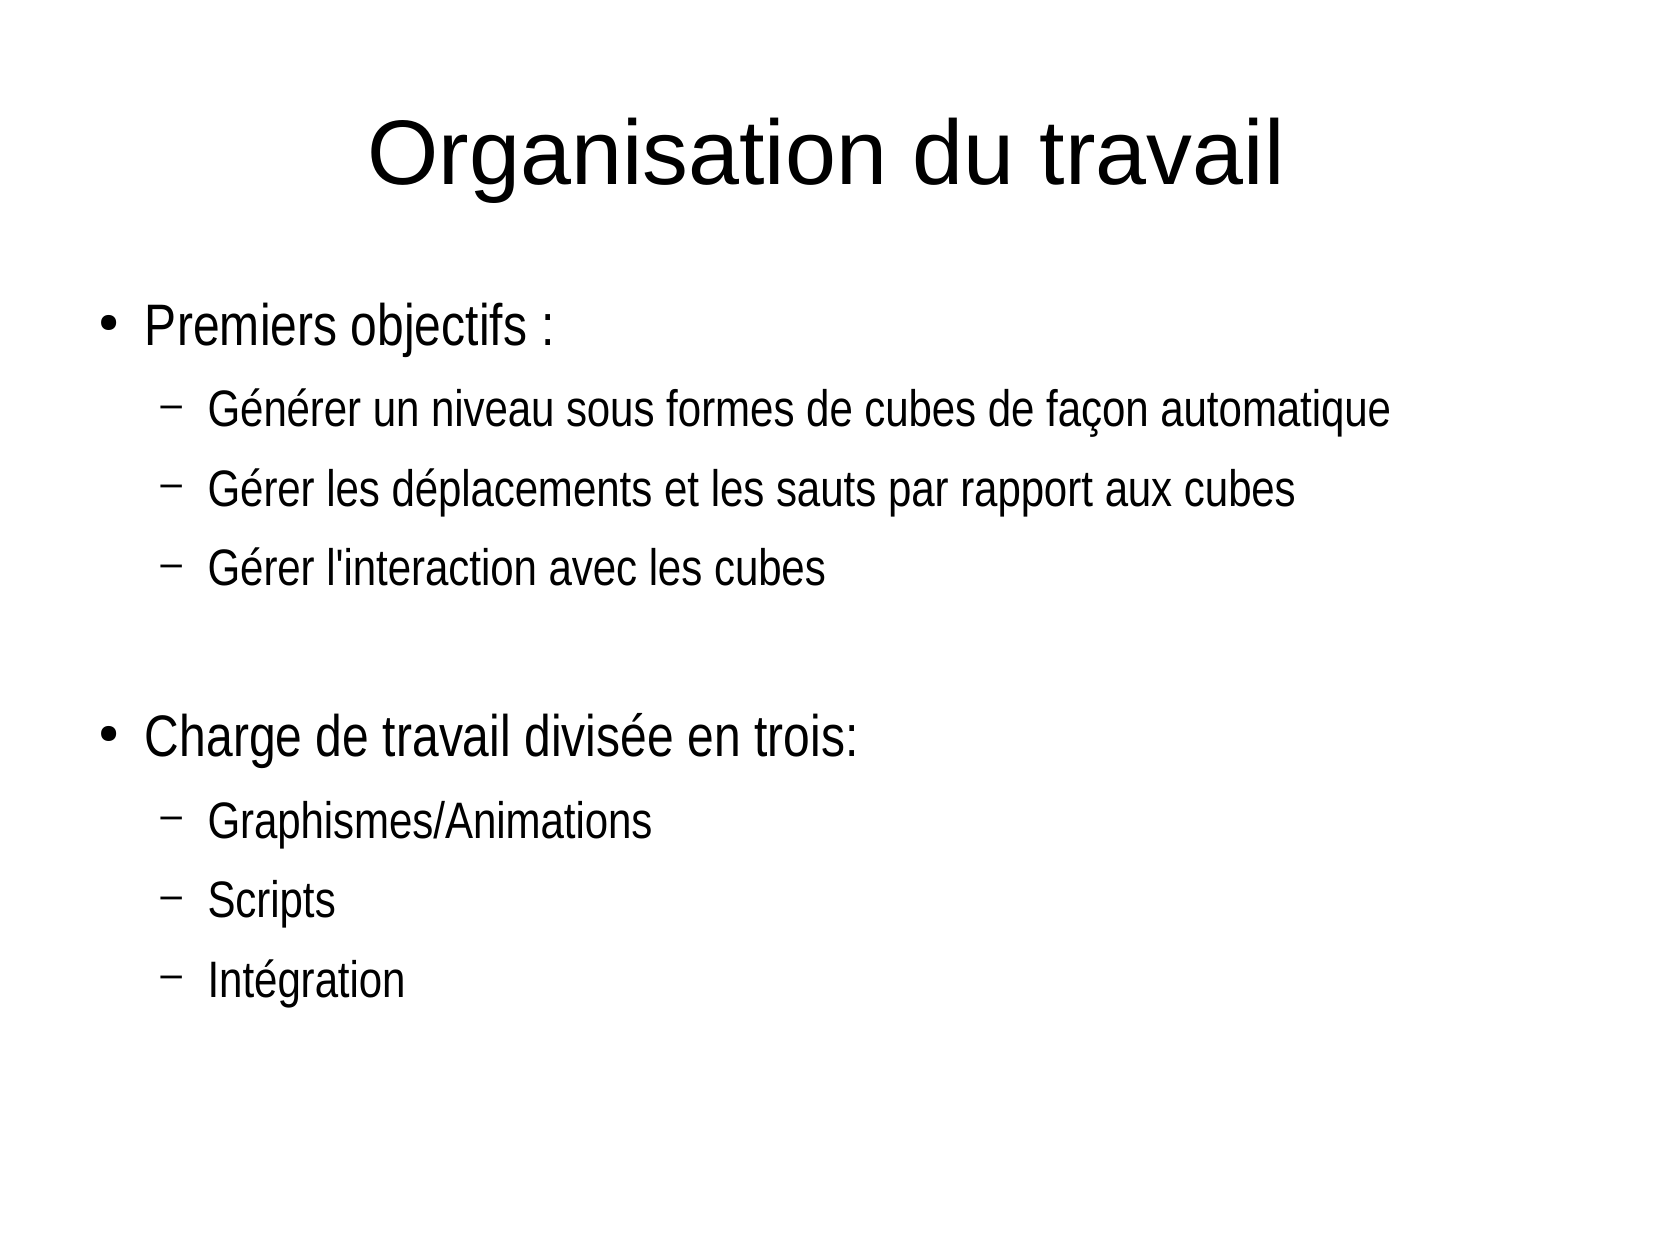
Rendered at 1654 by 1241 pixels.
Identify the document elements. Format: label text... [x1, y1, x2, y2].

title Organisation du travail [82, 49, 1571, 257]
list Premiers objectifs : Générer un niveau sous formes de cubes de façon automatique Gérer les déplacements et les sauts par rapport aux cubes Gérer l'interaction avec les cubes Charge de travail divisée en trois: Graphismes/Animations Scripts Intégration [82, 290, 1571, 1010]
